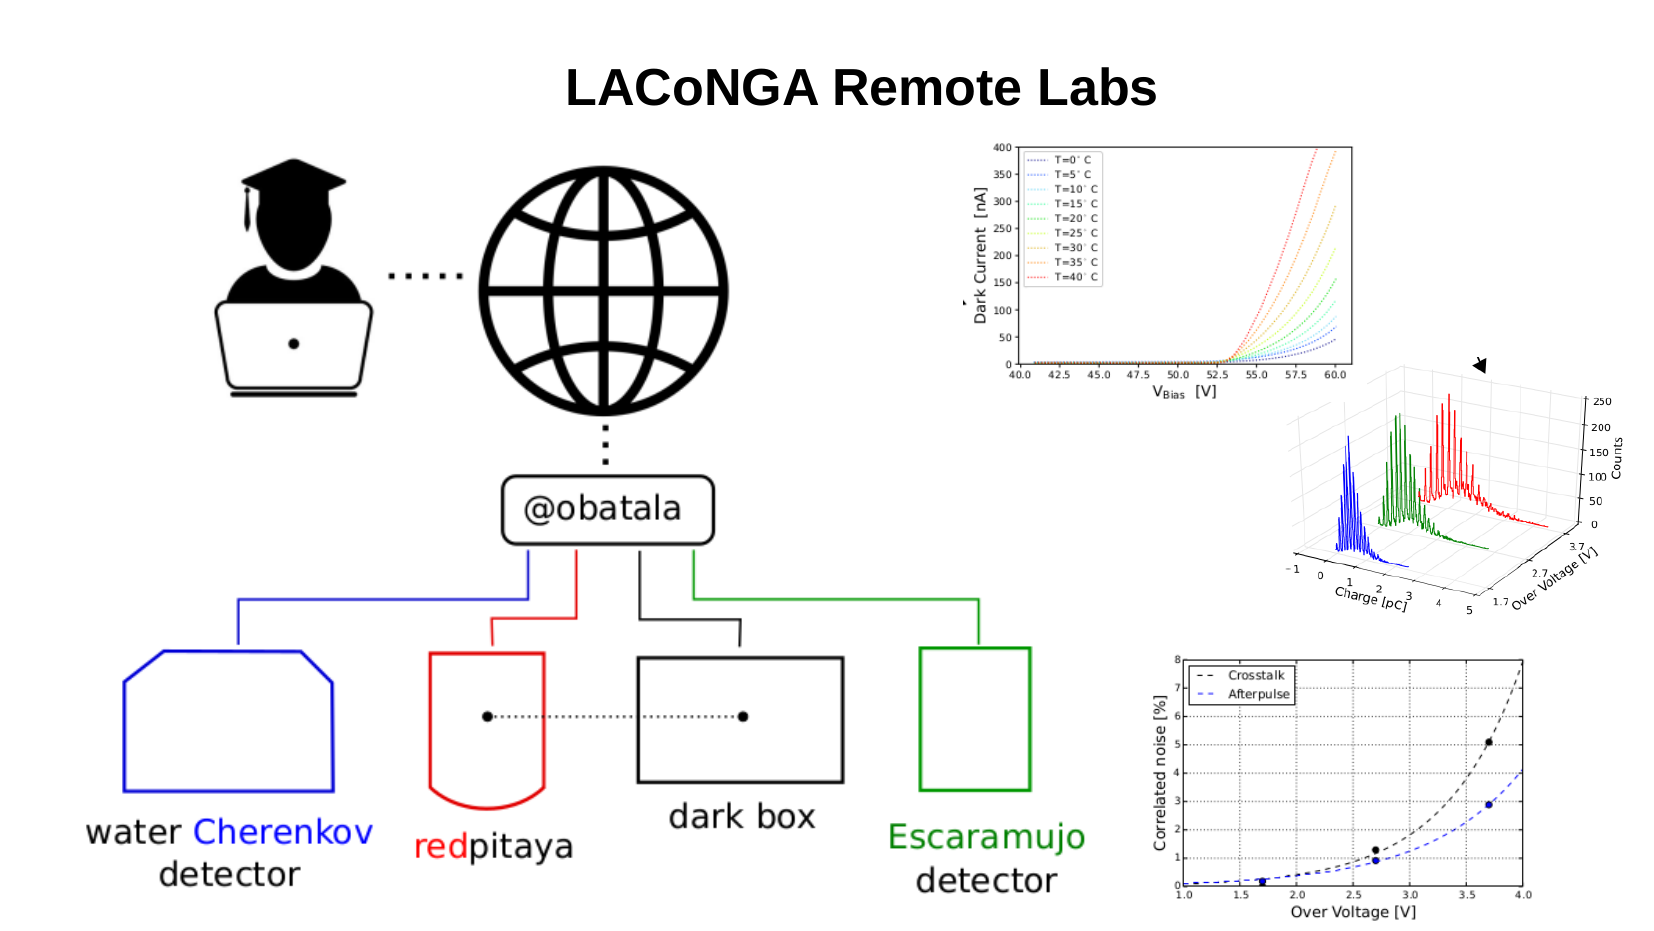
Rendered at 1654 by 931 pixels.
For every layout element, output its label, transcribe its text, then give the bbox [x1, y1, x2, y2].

picture [35, 141, 1642, 905]
title LACoNGA Remote Labs [555, 10, 1170, 166]
picture [1144, 649, 1548, 922]
